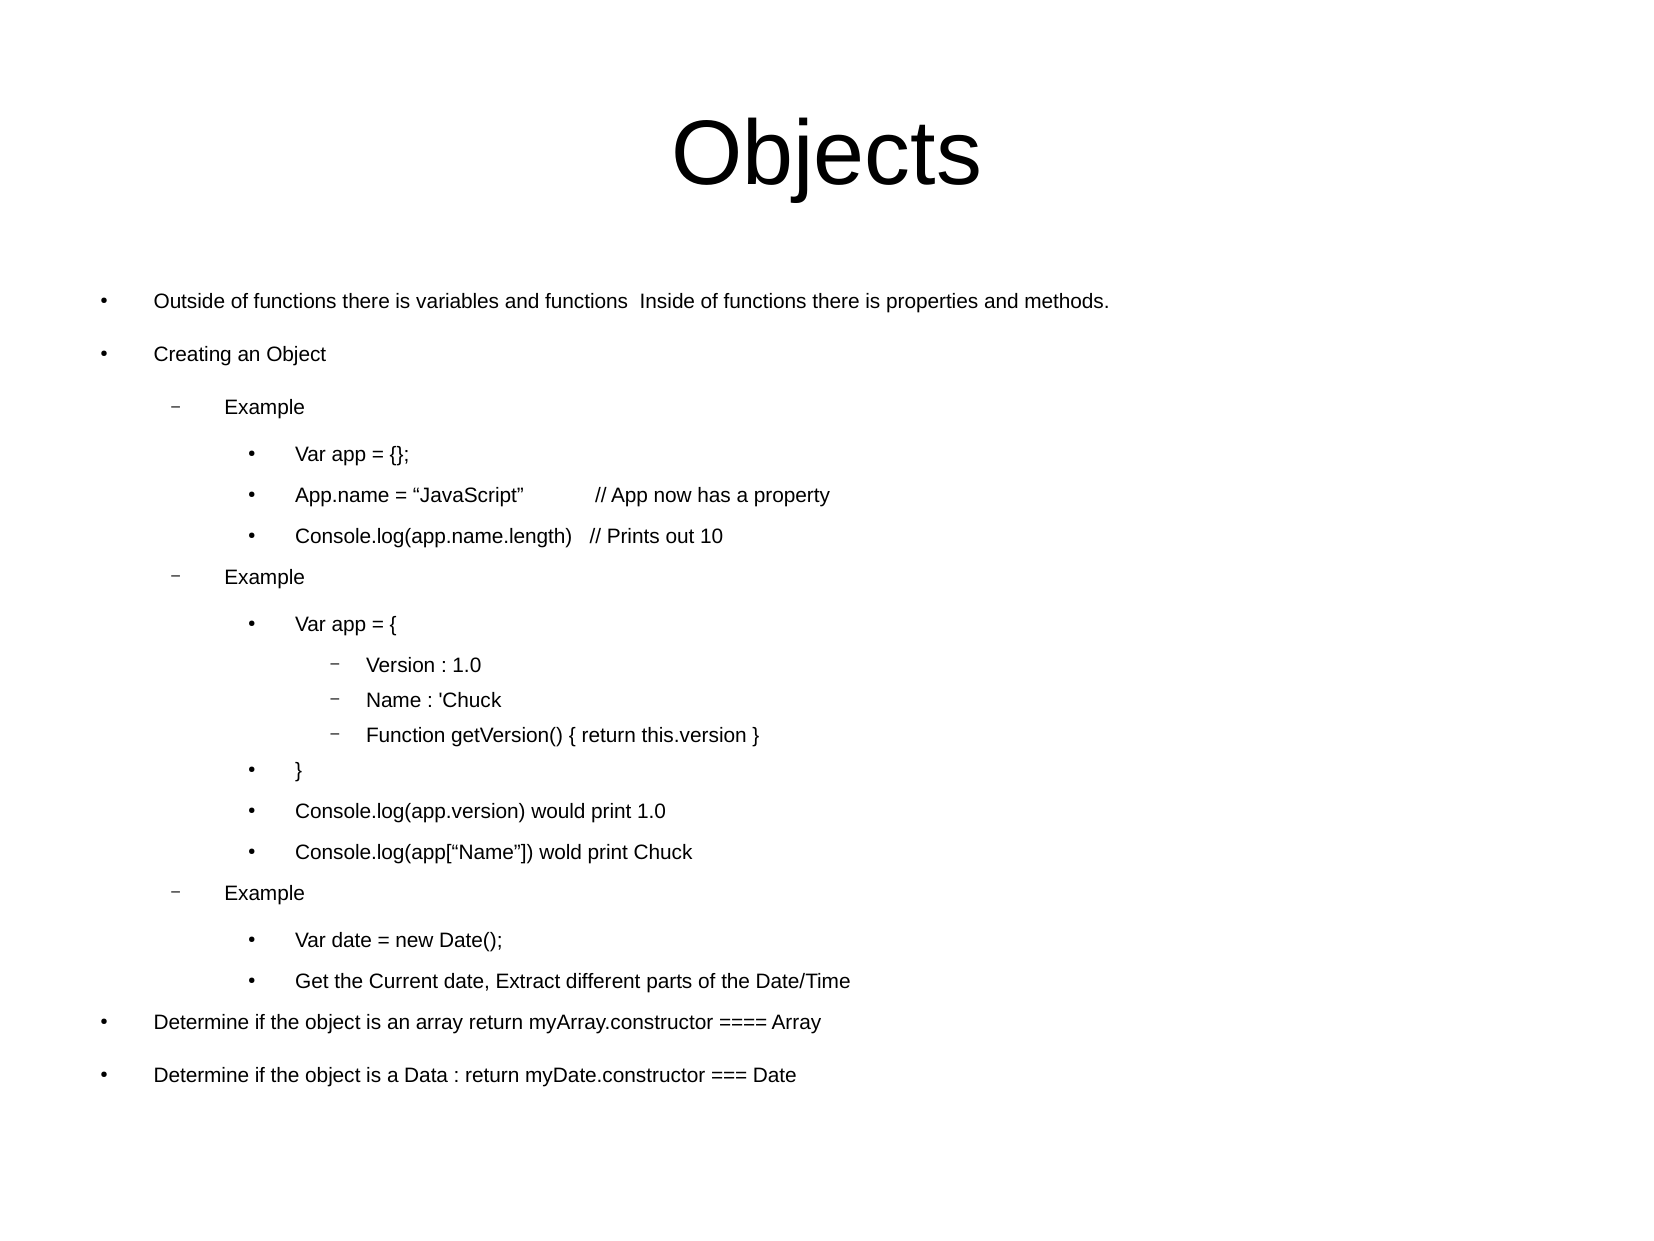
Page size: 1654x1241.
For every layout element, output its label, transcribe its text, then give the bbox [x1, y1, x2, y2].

title Objects [82, 49, 1571, 257]
list Outside of functions there is variables and functions Inside of functions there is properties and methods. Creating an Object Example Var app = {}; App.name = “JavaScript” // App now has a property Console.log(app.name.length) // Prints out 10 Example Var app = { Version : 1.0 Name : 'Chuck Function getVersion() { return this.version } } Console.log(app.version) would print 1.0 Console.log(app[“Name”]) wold print Chuck Example Var date = new Date(); Get the Current date, Extract different parts of the Date/Time Determine if the object is an array return myArray.constructor ==== Array Determine if the object is a Data : return myDate.constructor === Date [82, 290, 1571, 1201]
